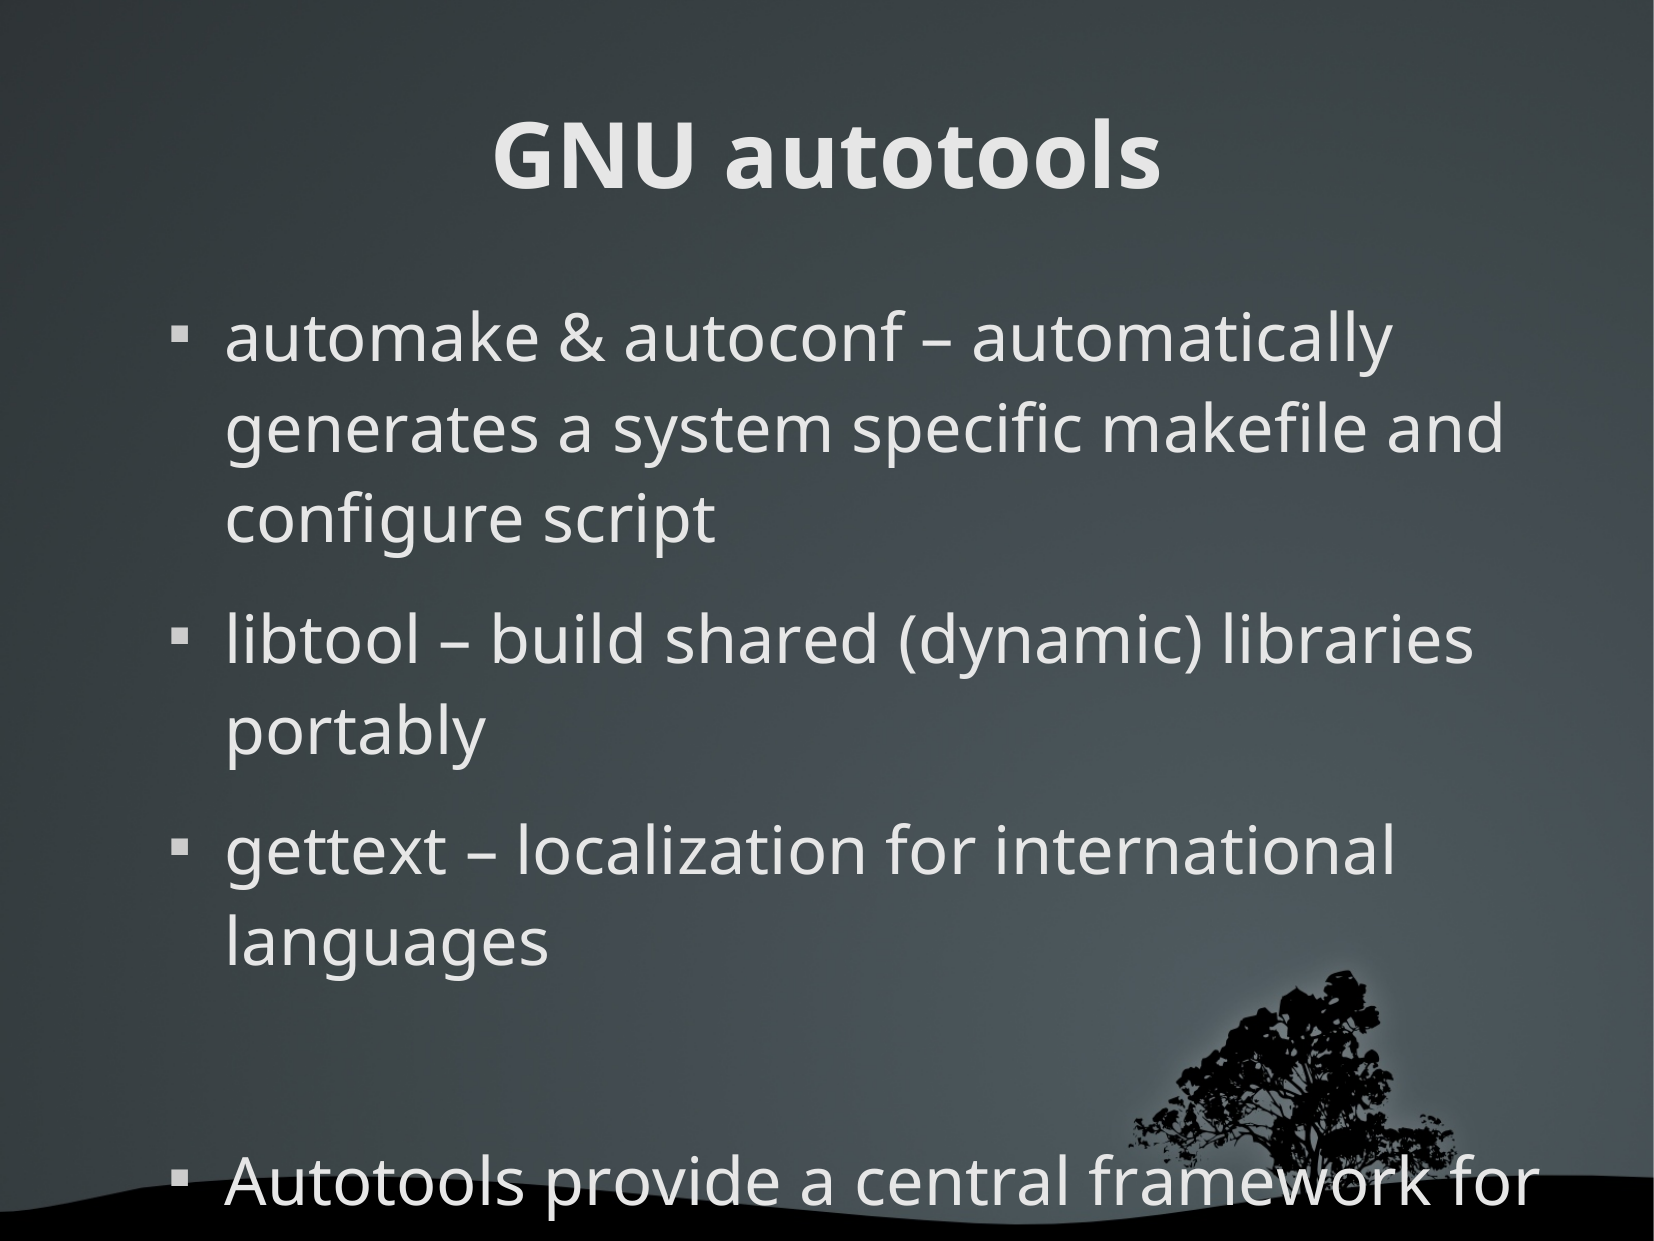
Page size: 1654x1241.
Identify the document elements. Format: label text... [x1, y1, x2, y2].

title GNU autotools [82, 49, 1571, 257]
list automake & autoconf – automatically generates a system specific makefile and configure script libtool – build shared (dynamic) libraries portably gettext – localization for international languages Autotools provide a central framework for portable application development. [82, 290, 1571, 1159]
picture [0, 0, 1654, 1241]
